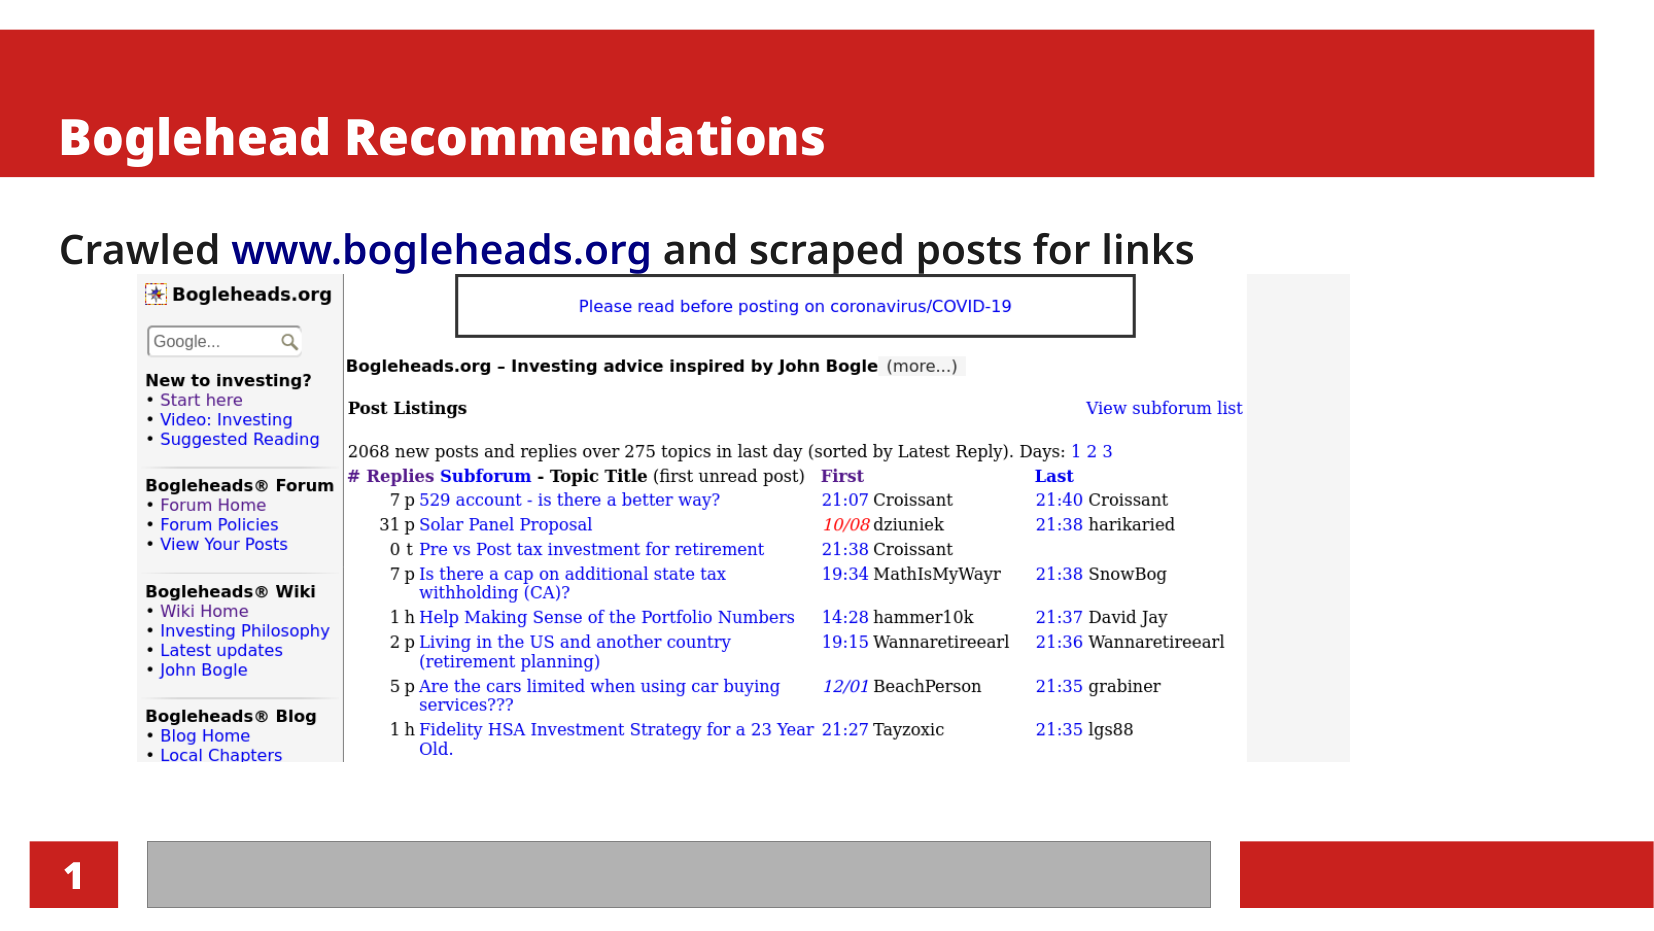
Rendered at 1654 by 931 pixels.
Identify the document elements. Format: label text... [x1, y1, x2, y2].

title Boglehead Recommendations [59, 36, 1595, 170]
list Crawled www.bogleheads.org and scraped posts for links [59, 221, 1565, 798]
picture [137, 274, 1351, 762]
